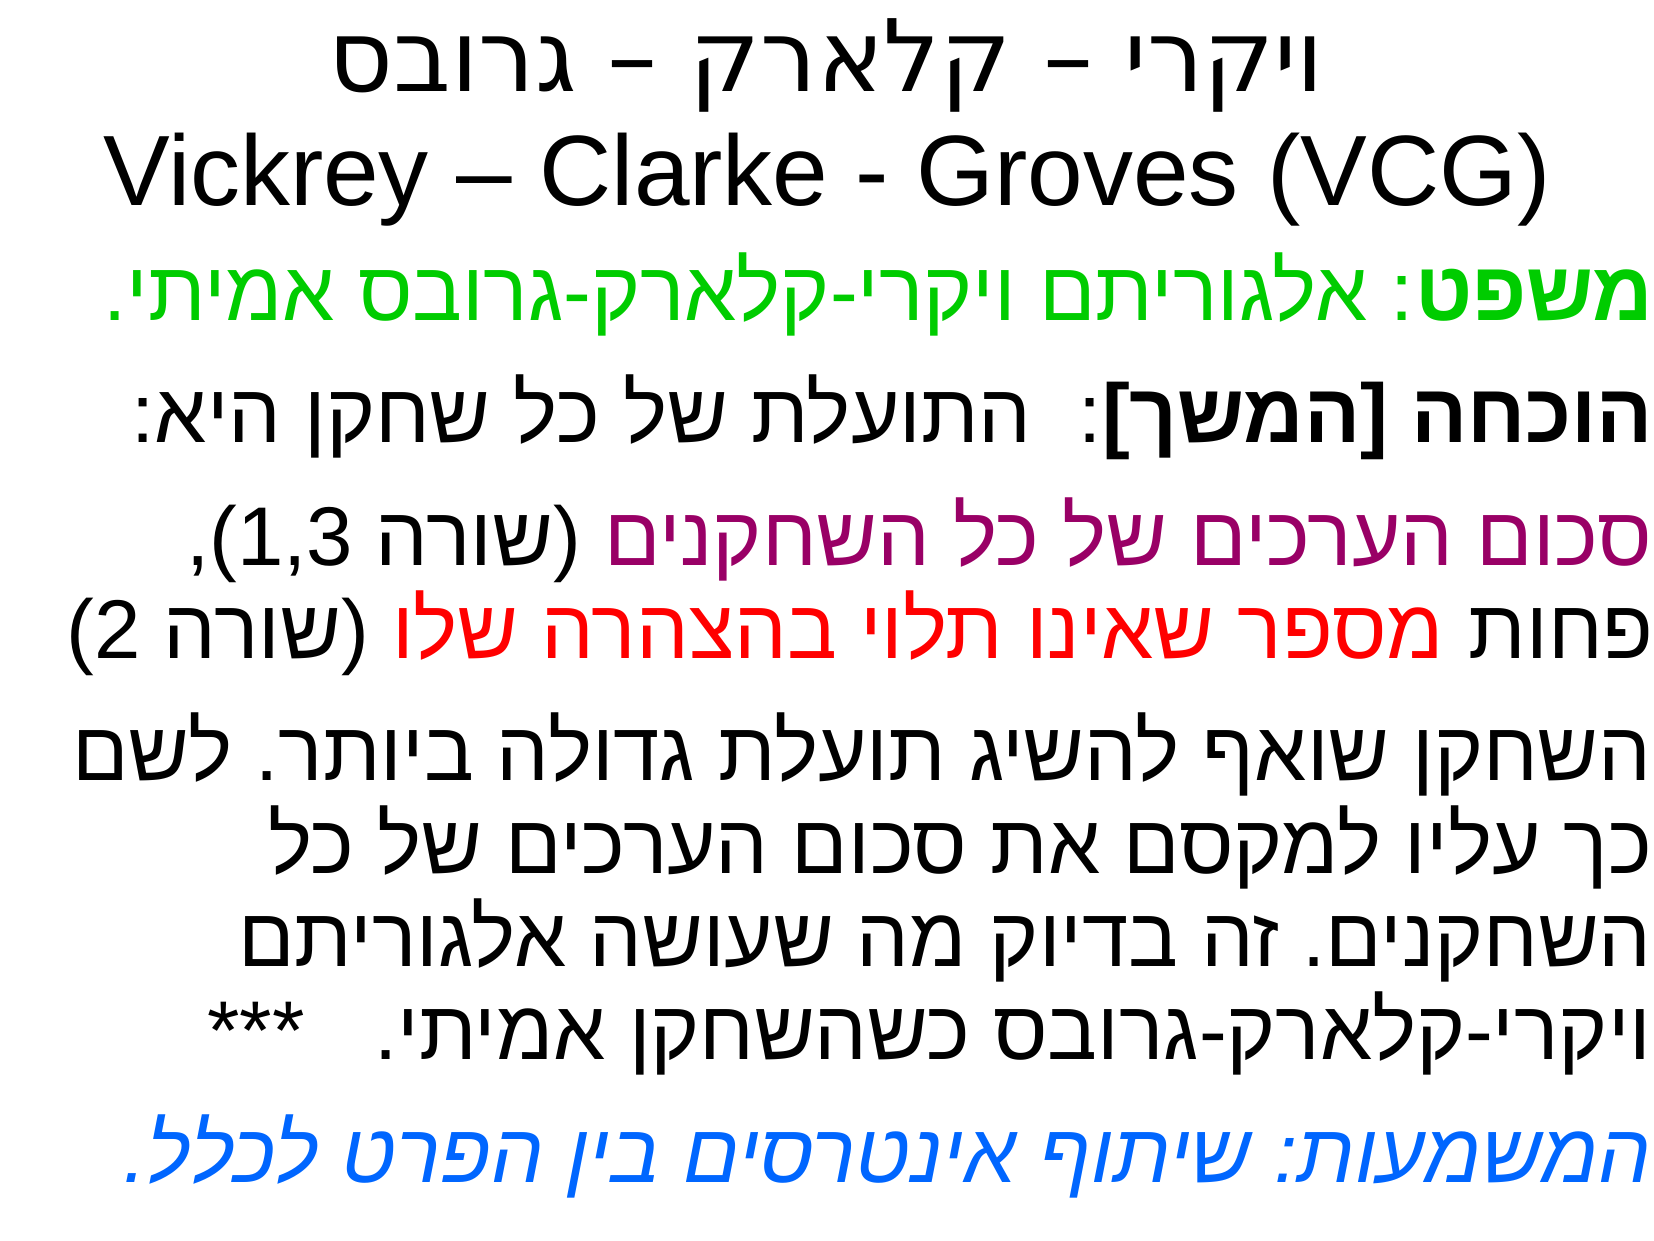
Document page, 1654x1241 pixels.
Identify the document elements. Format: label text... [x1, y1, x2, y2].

list משפט: אלגוריתם ויקרי-קלארק-גרובס אמיתי. הוכחה [המשך]: התועלת של כל שחקן היא: סכום הערכים של כל השחקנים (שורה 1,3), פחות מספר שאינו תלוי בהצהרה שלו (שורה 2) השחקן שואף להשיג תועלת גדולה ביותר. לשם כך עליו למקסם את סכום הערכים של כל השחקנים. זה בדיוק מה שעושה אלגוריתם ויקרי-קלארק-גרובס כשהשחקן אמיתי. *** המשמעות: שיתוף אינטרסים בין הפרט לכלל. [27, 244, 1654, 1216]
title ויקרי – קלארק – גרובס Vickrey – Clarke - Groves (VCG) [0, 0, 1654, 227]
